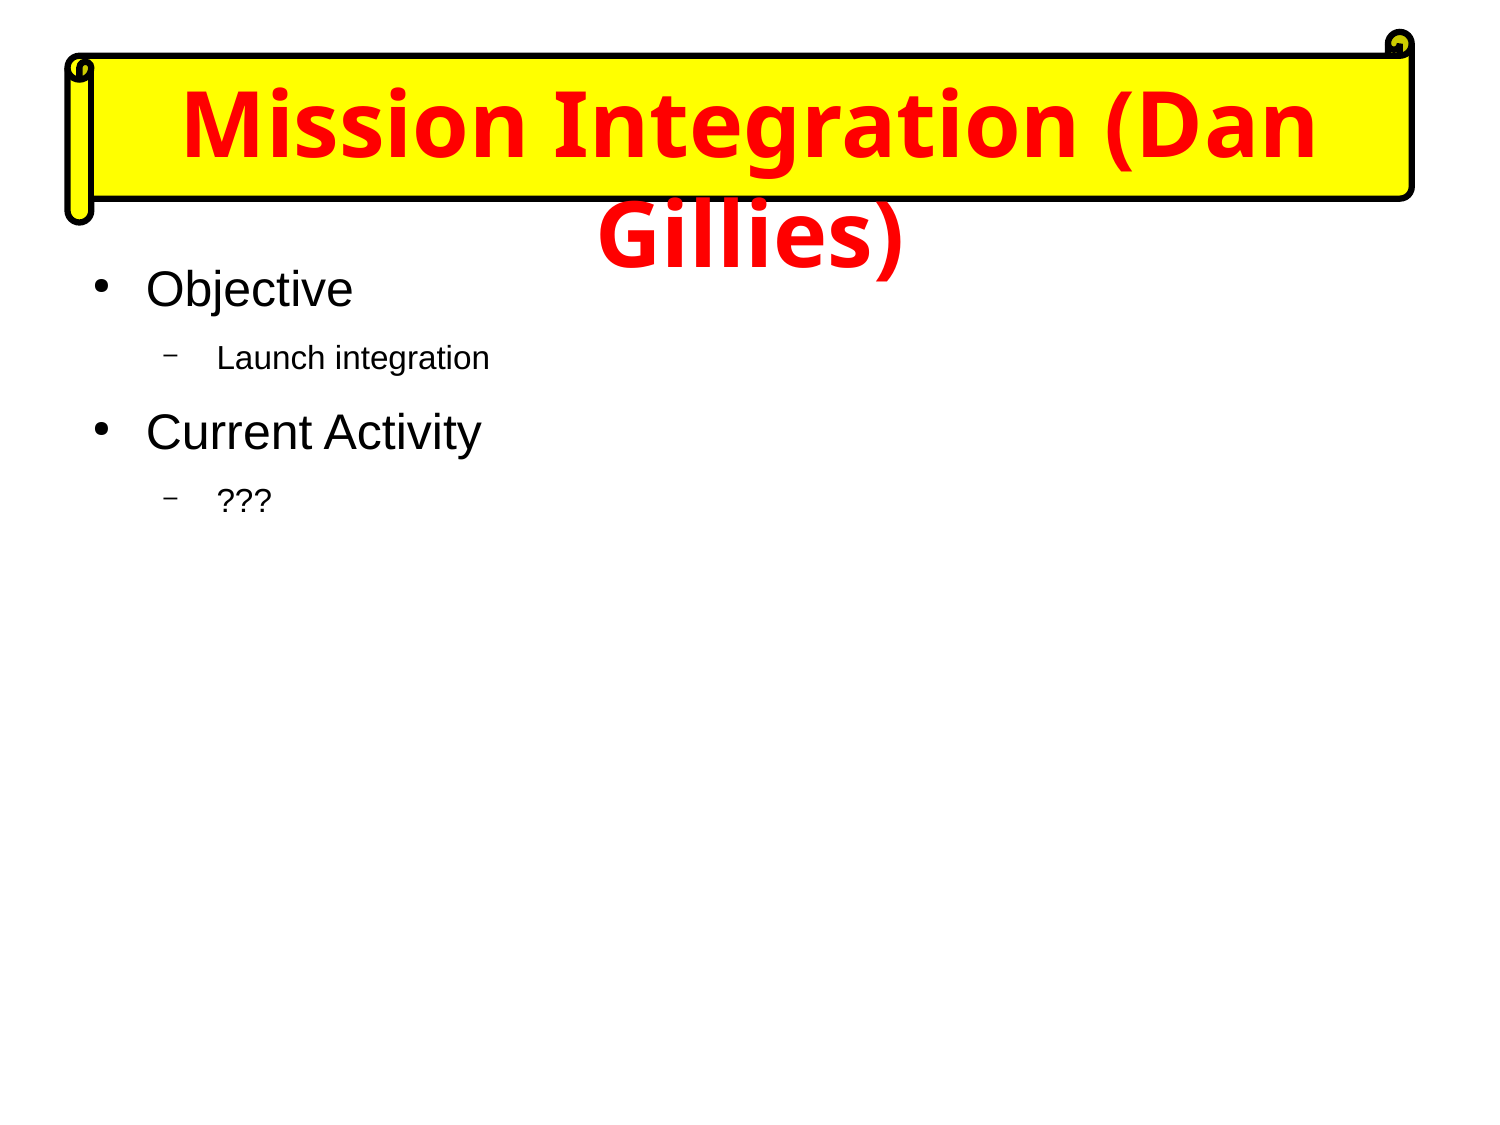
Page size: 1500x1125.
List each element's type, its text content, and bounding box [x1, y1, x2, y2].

text_box [72, 31, 1412, 58]
text_box Mission Integration (Dan Gillies) [0, 58, 1500, 294]
list Objective Launch integration Current Activity ??? [75, 294, 1425, 916]
